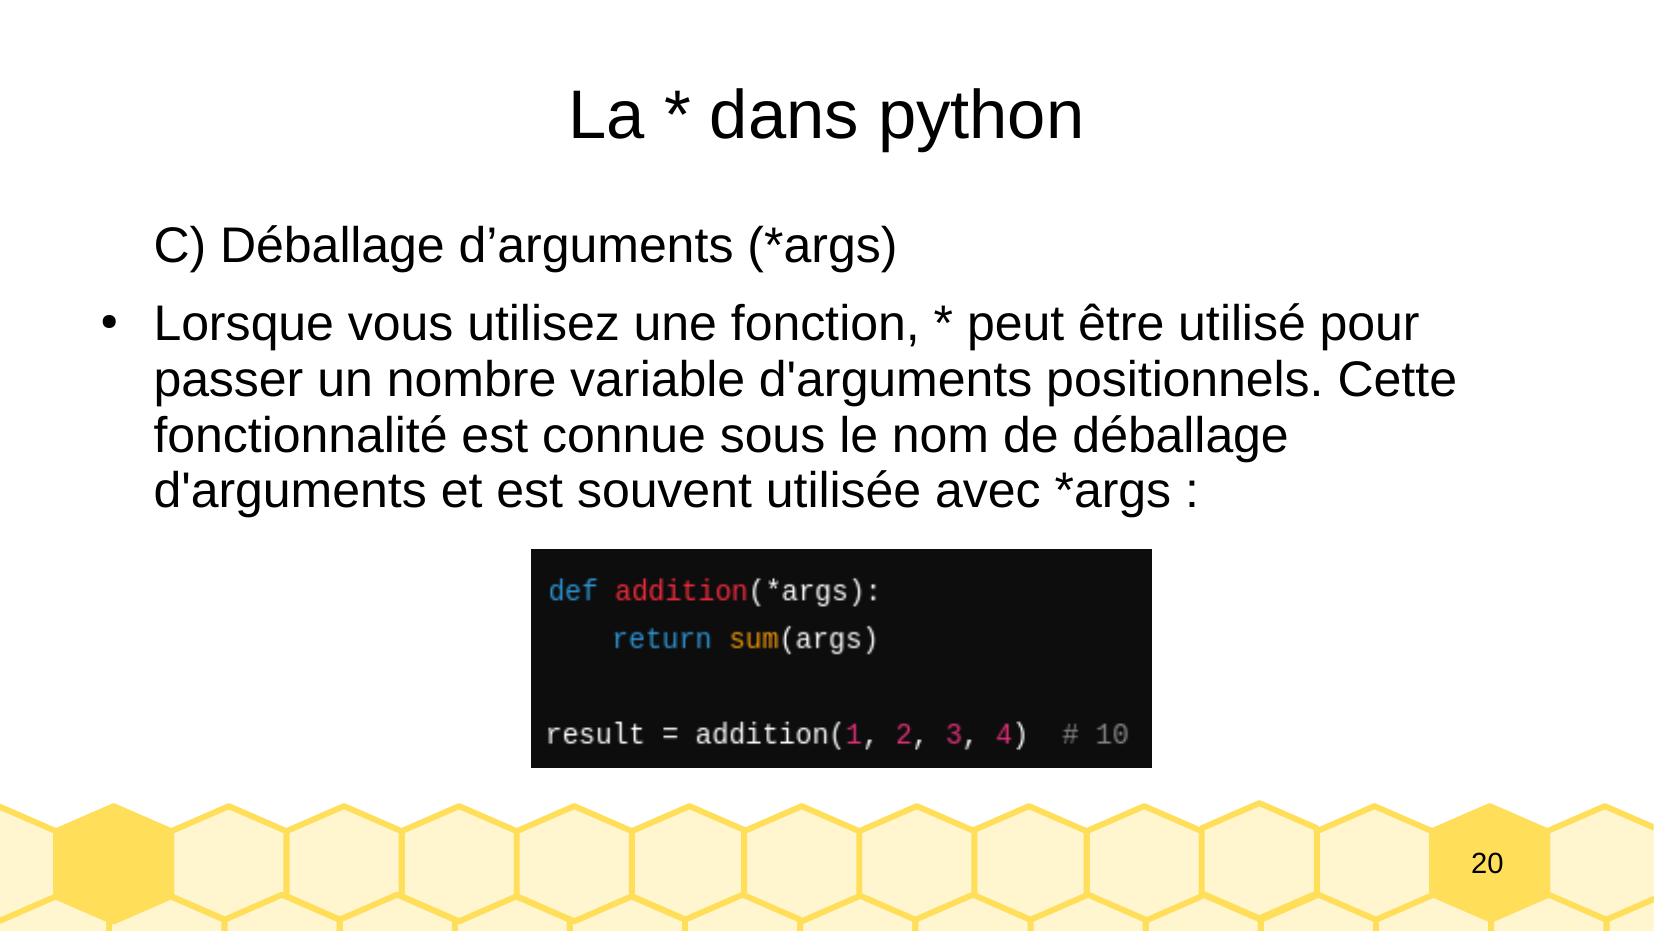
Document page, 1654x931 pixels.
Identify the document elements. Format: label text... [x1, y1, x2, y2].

list C) Déballage d’arguments (*args) Lorsque vous utilisez une fonction, * peut être utilisé pour passer un nombre variable d'arguments positionnels. Cette fonctionnalité est connue sous le nom de déballage d'arguments et est souvent utilisée avec *args : [82, 217, 1571, 758]
title La * dans python [82, 37, 1571, 193]
picture [531, 549, 1152, 768]
